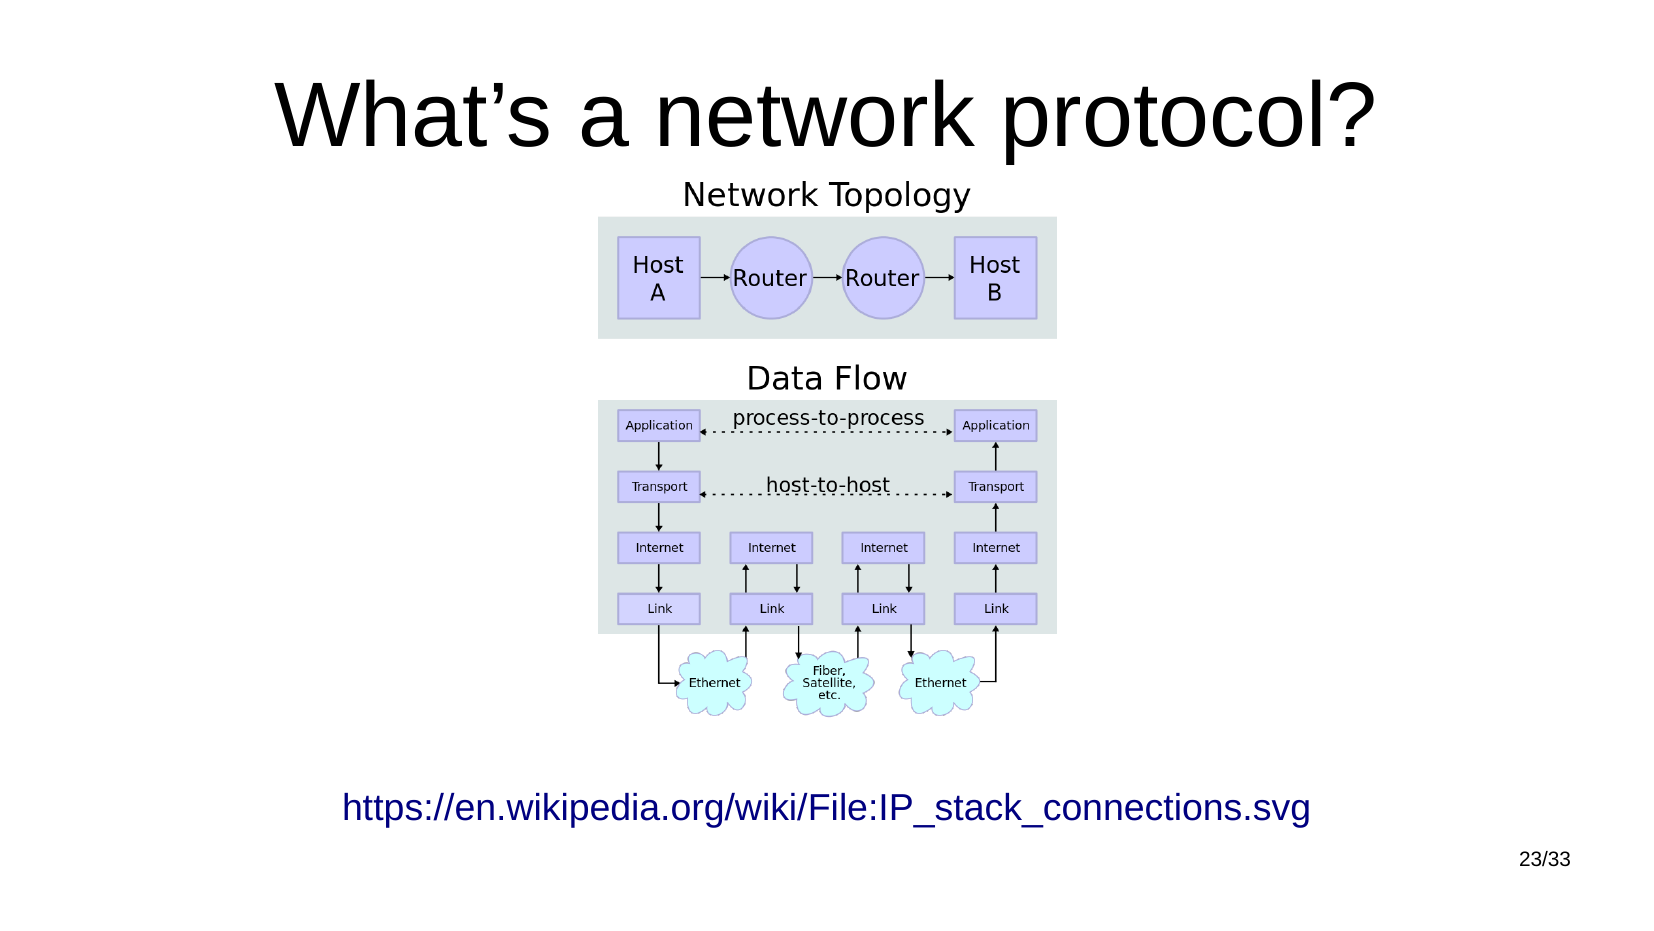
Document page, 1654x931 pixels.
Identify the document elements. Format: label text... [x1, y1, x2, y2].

title What’s a network protocol? [82, 37, 1571, 193]
picture [577, 165, 1077, 756]
text_box https://en.wikipedia.org/wiki/File:IP_stack_connections.svg [327, 779, 1327, 837]
